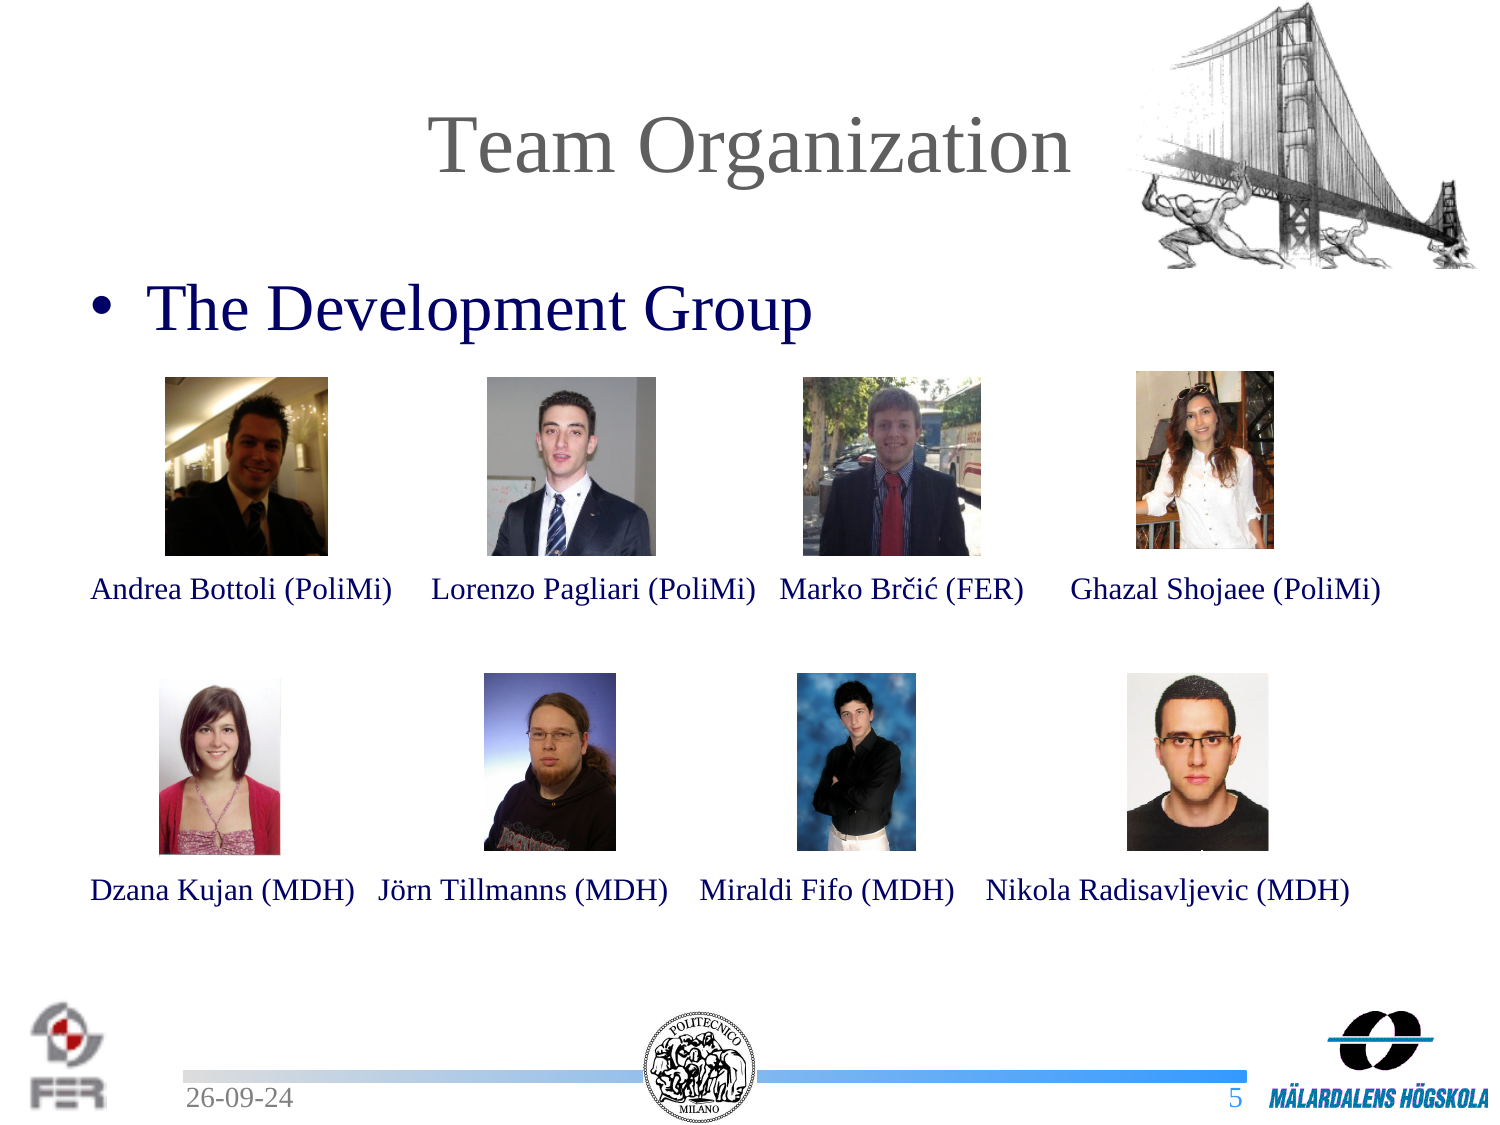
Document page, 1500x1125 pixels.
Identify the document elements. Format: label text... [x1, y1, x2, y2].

picture [1136, 371, 1274, 549]
list The Development Group Andrea Bottoli (PoliMi) Lorenzo Pagliari (PoliMi) Marko Brčić (FER) Ghazal Shojaee (PoliMi) Dzana Kujan (MDH) Jörn Tillmanns (MDH) Miraldi Fifo (MDH) Nikola Radisavljevic (MDH) [75, 256, 1426, 1000]
text_box 13-11-06 [171, 1070, 396, 1114]
title Team Organization [75, 45, 1122, 233]
picture [1435, 1096, 1441, 1104]
picture [1269, 1011, 1488, 1108]
picture [1454, 1091, 1459, 1108]
text_box <numero> [1186, 1070, 1258, 1114]
picture [1122, 0, 1477, 269]
picture [643, 1011, 757, 1123]
picture [29, 987, 107, 1125]
picture [1368, 1093, 1374, 1104]
